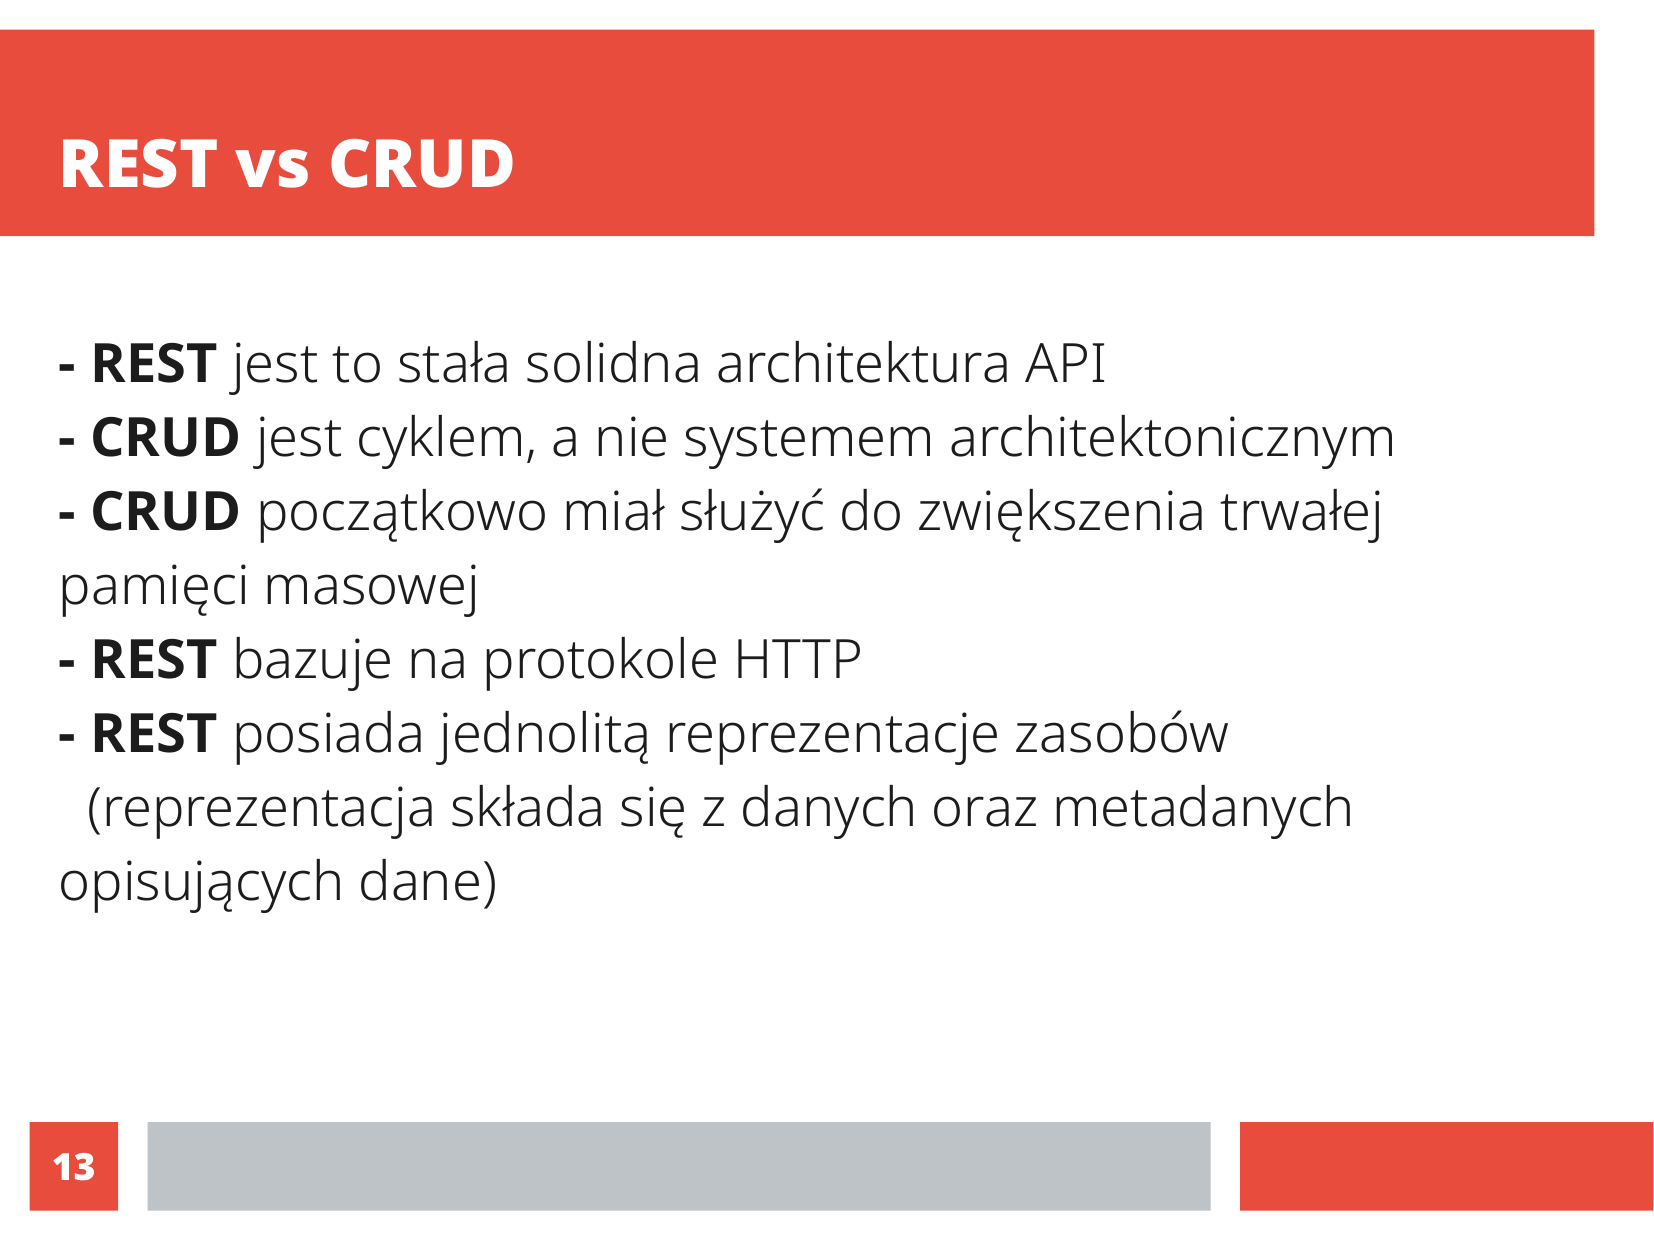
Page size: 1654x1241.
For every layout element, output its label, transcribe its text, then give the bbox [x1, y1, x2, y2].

subtitle - REST jest to stała solidna architektura API - CRUD jest cyklem, a nie systemem architektonicznym - CRUD początkowo miał służyć do zwiększenia trwałej pamięci masowej - REST bazuje na protokole HTTP - REST posiada jednolitą reprezentacje zasobów (reprezentacja składa się z danych oraz metadanych opisujących dane) [59, 324, 1630, 1093]
title REST vs CRUD [59, 59, 1595, 207]
